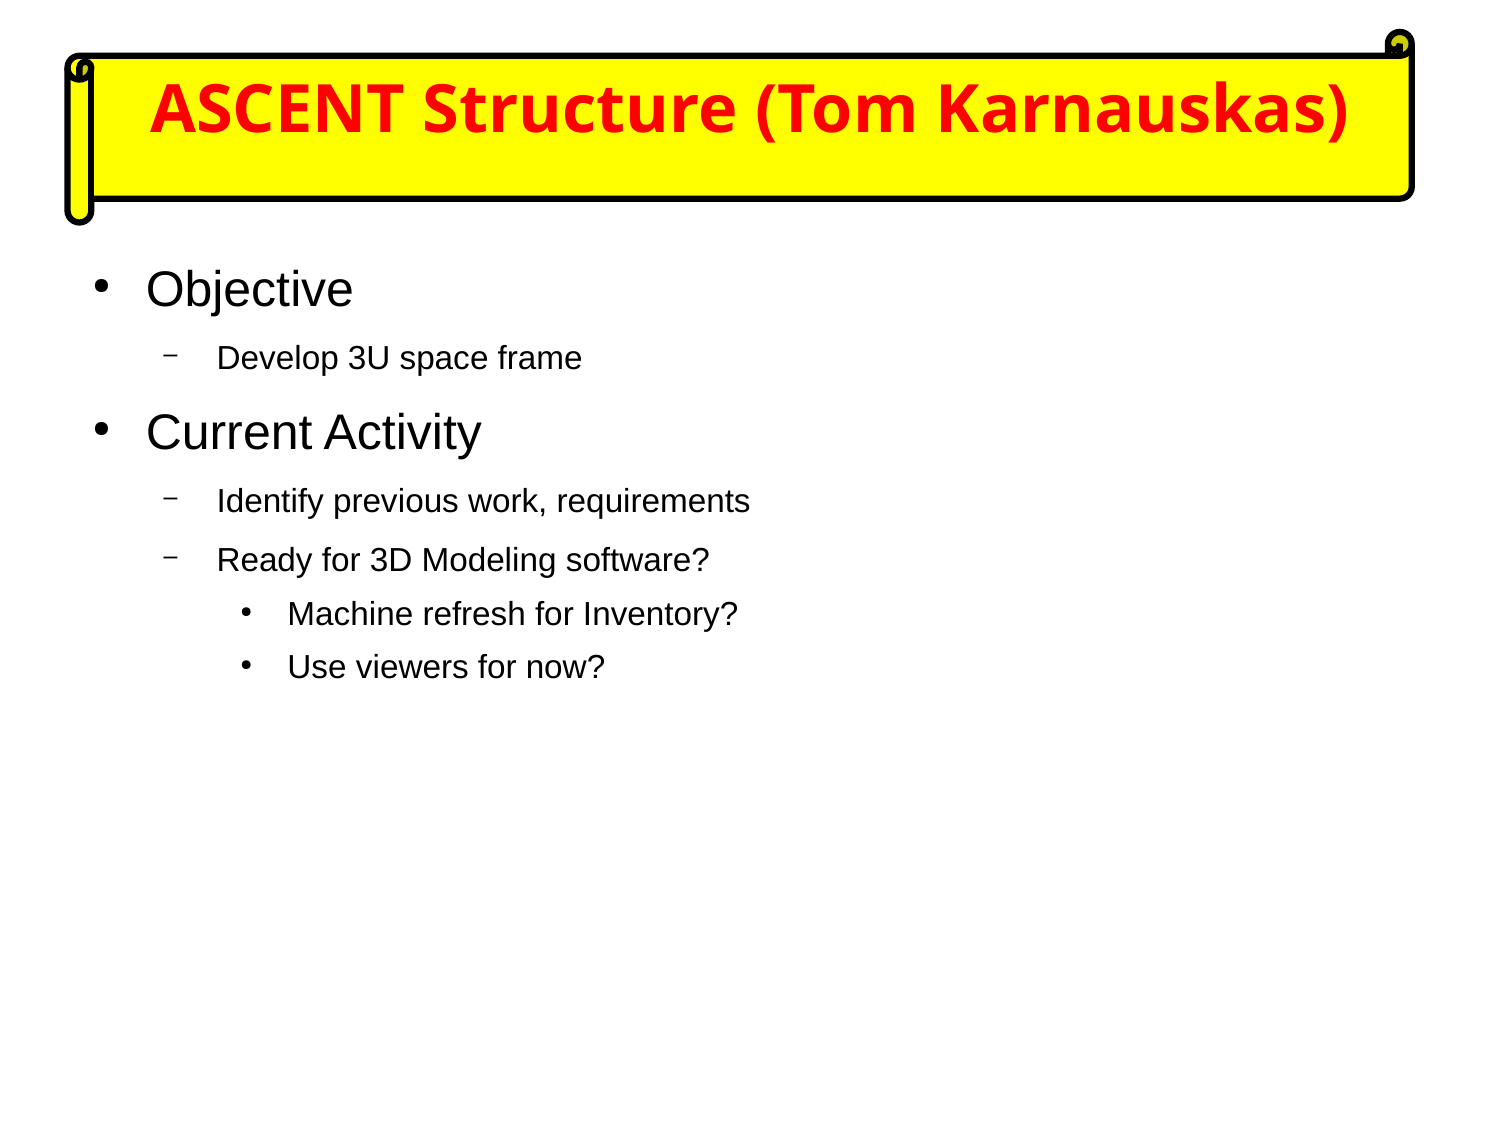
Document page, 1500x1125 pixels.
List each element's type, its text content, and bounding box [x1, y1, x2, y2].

list Objective Develop 3U space frame Current Activity Identify previous work, requirements Ready for 3D Modeling software? Machine refresh for Inventory? Use viewers for now? [75, 263, 1425, 916]
text_box ASCENT Structure (Tom Karnauskas) [0, 58, 1500, 154]
text_box [67, 154, 1412, 223]
text_box [72, 31, 1412, 58]
